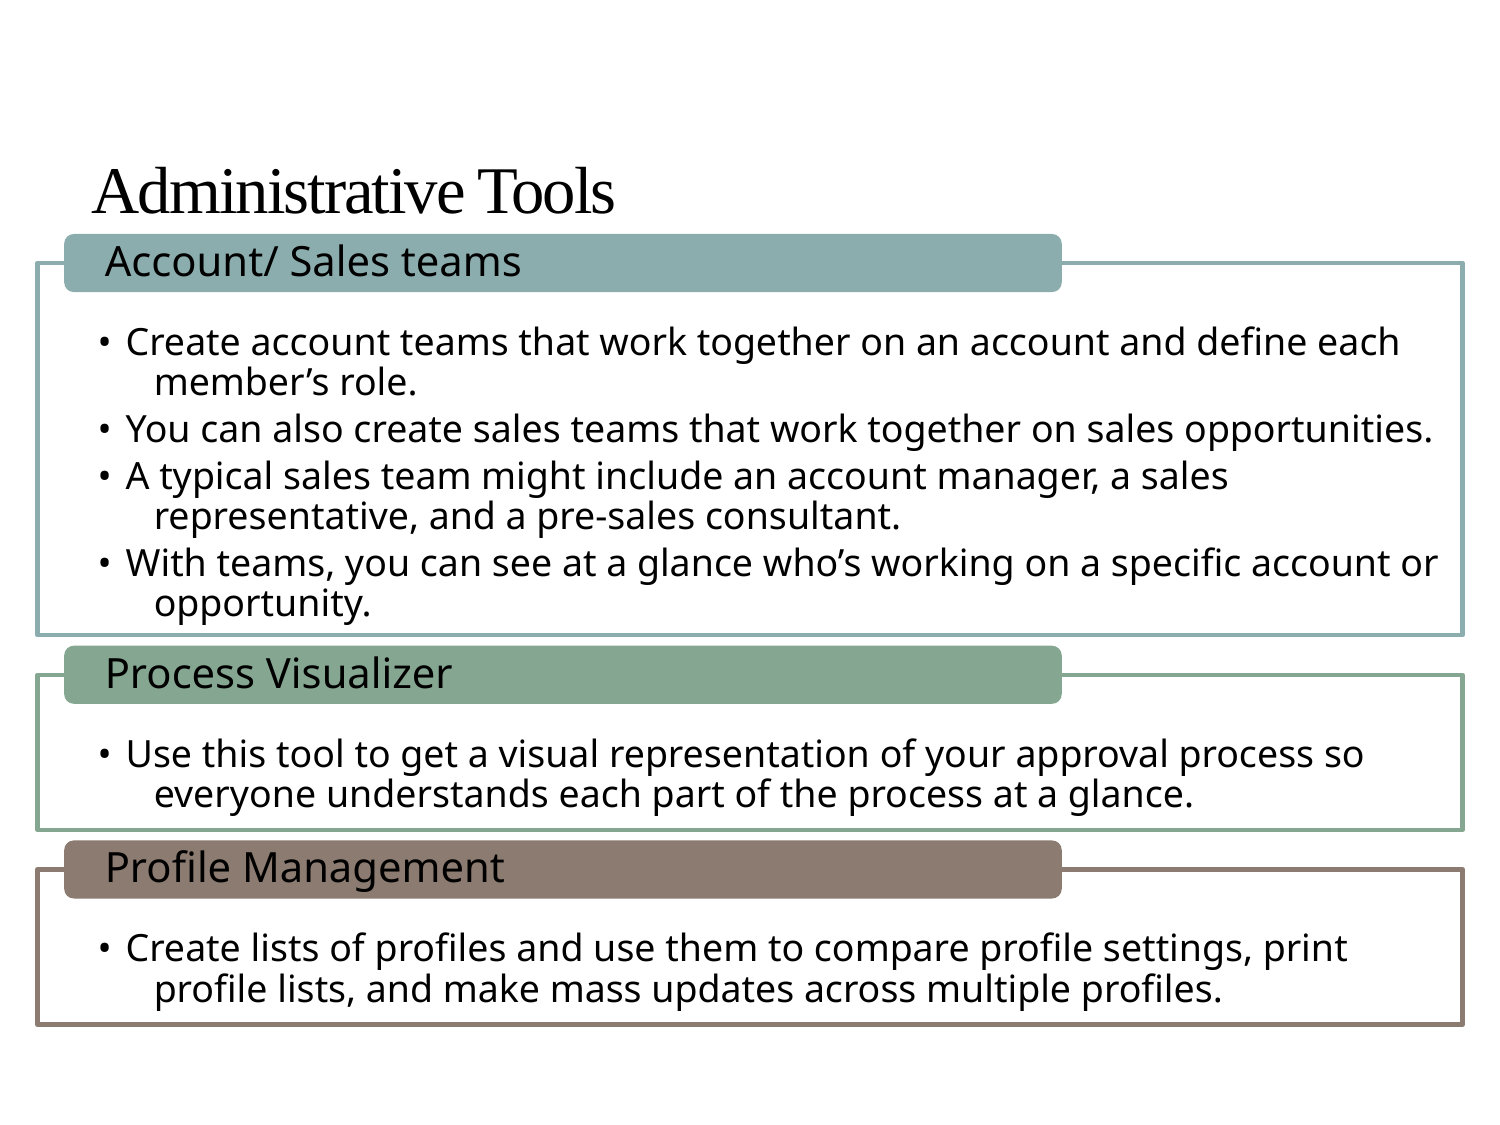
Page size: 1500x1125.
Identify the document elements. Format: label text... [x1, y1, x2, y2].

text_box Process Visualizer [64, 645, 1062, 704]
text_box Profile Management [64, 840, 1062, 899]
text_box Create lists of profiles and use them to compare profile settings, print profile lists, and make mass updates across multiple profiles. [37, 869, 1463, 1025]
text_box Account/ Sales teams [64, 233, 1062, 293]
text_box Use this tool to get a visual representation of your approval process so everyone understands each part of the process at a glance. [37, 674, 1463, 830]
text_box Create account teams that work together on an account and define each member’s role. You can also create sales teams that work together on sales opportunities. A typical sales team might include an account manager, a sales representative, and a pre-sales consultant. With teams, you can see at a glance who’s working on a specific account or opportunity. [37, 263, 1463, 636]
title Administrative Tools [76, 137, 1427, 238]
